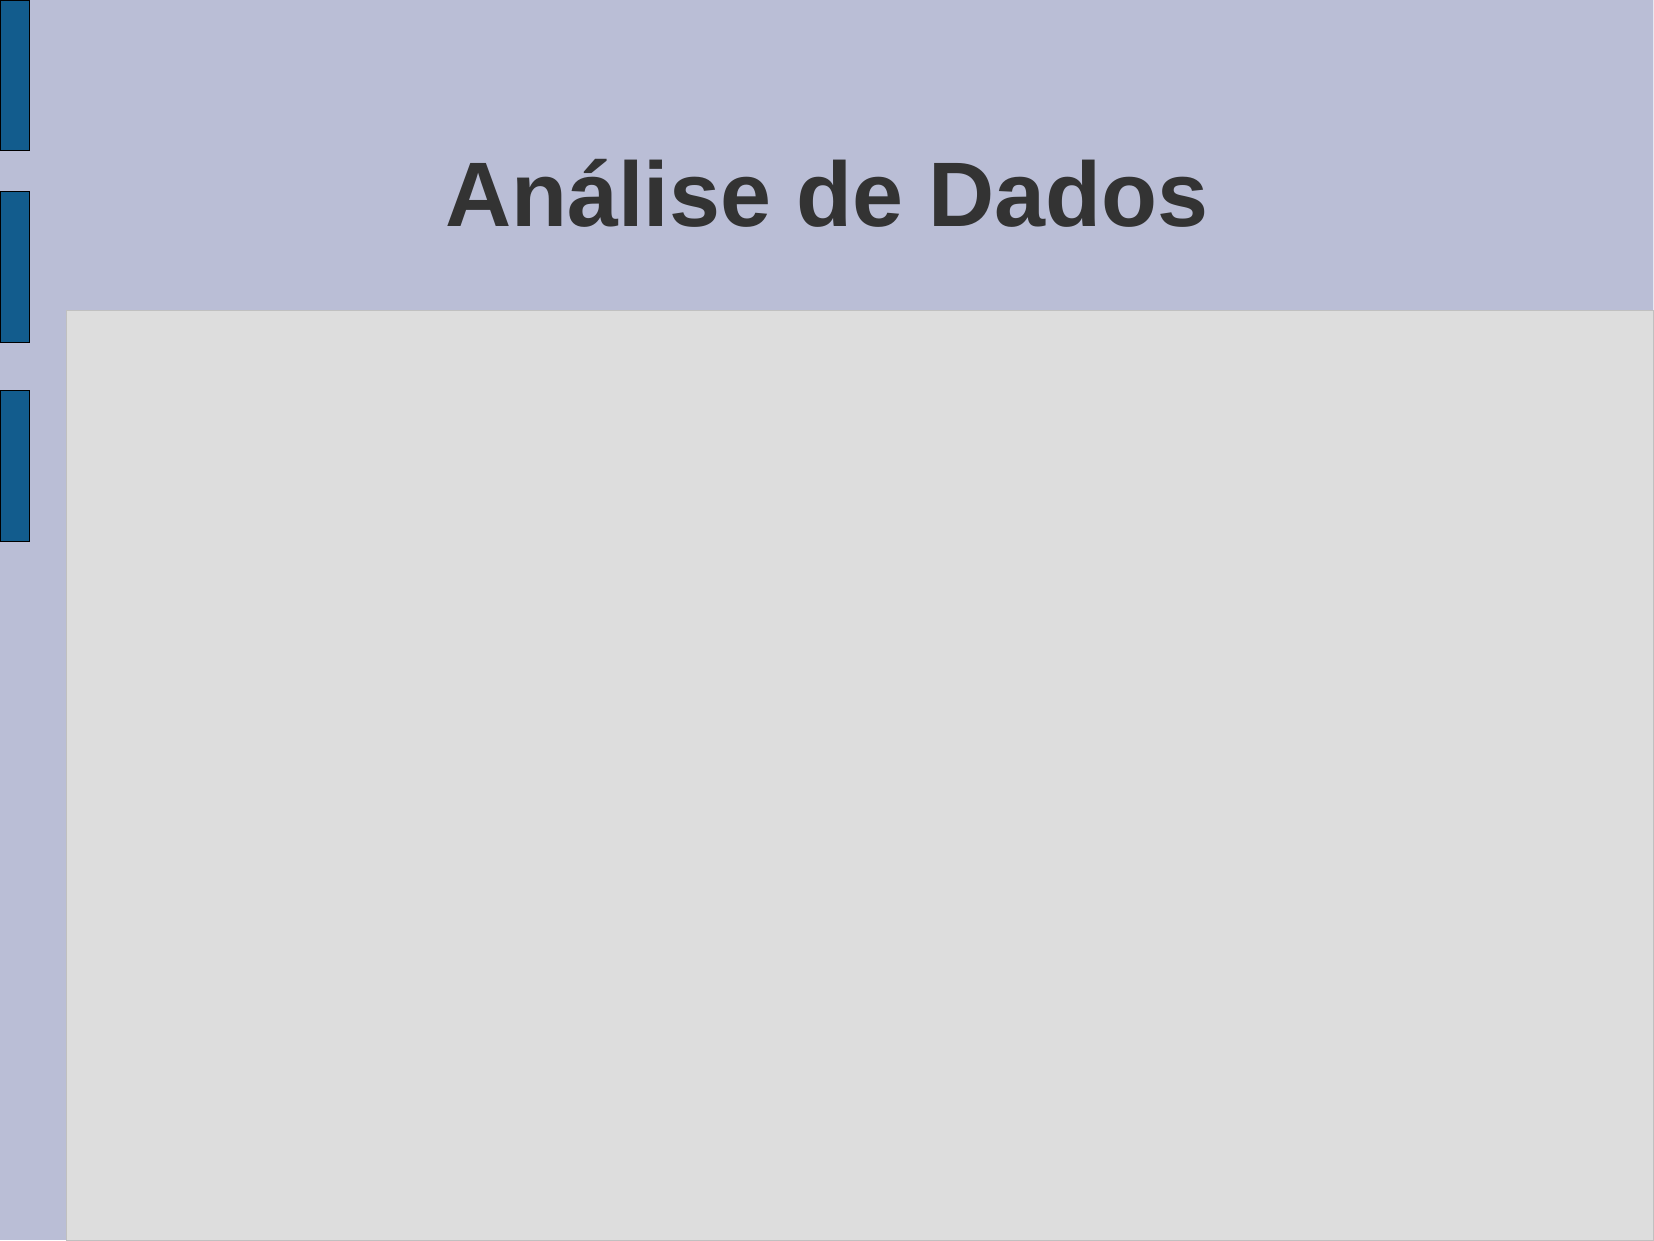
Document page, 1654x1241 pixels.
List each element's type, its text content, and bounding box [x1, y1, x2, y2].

title Análise de Dados [121, 91, 1534, 299]
